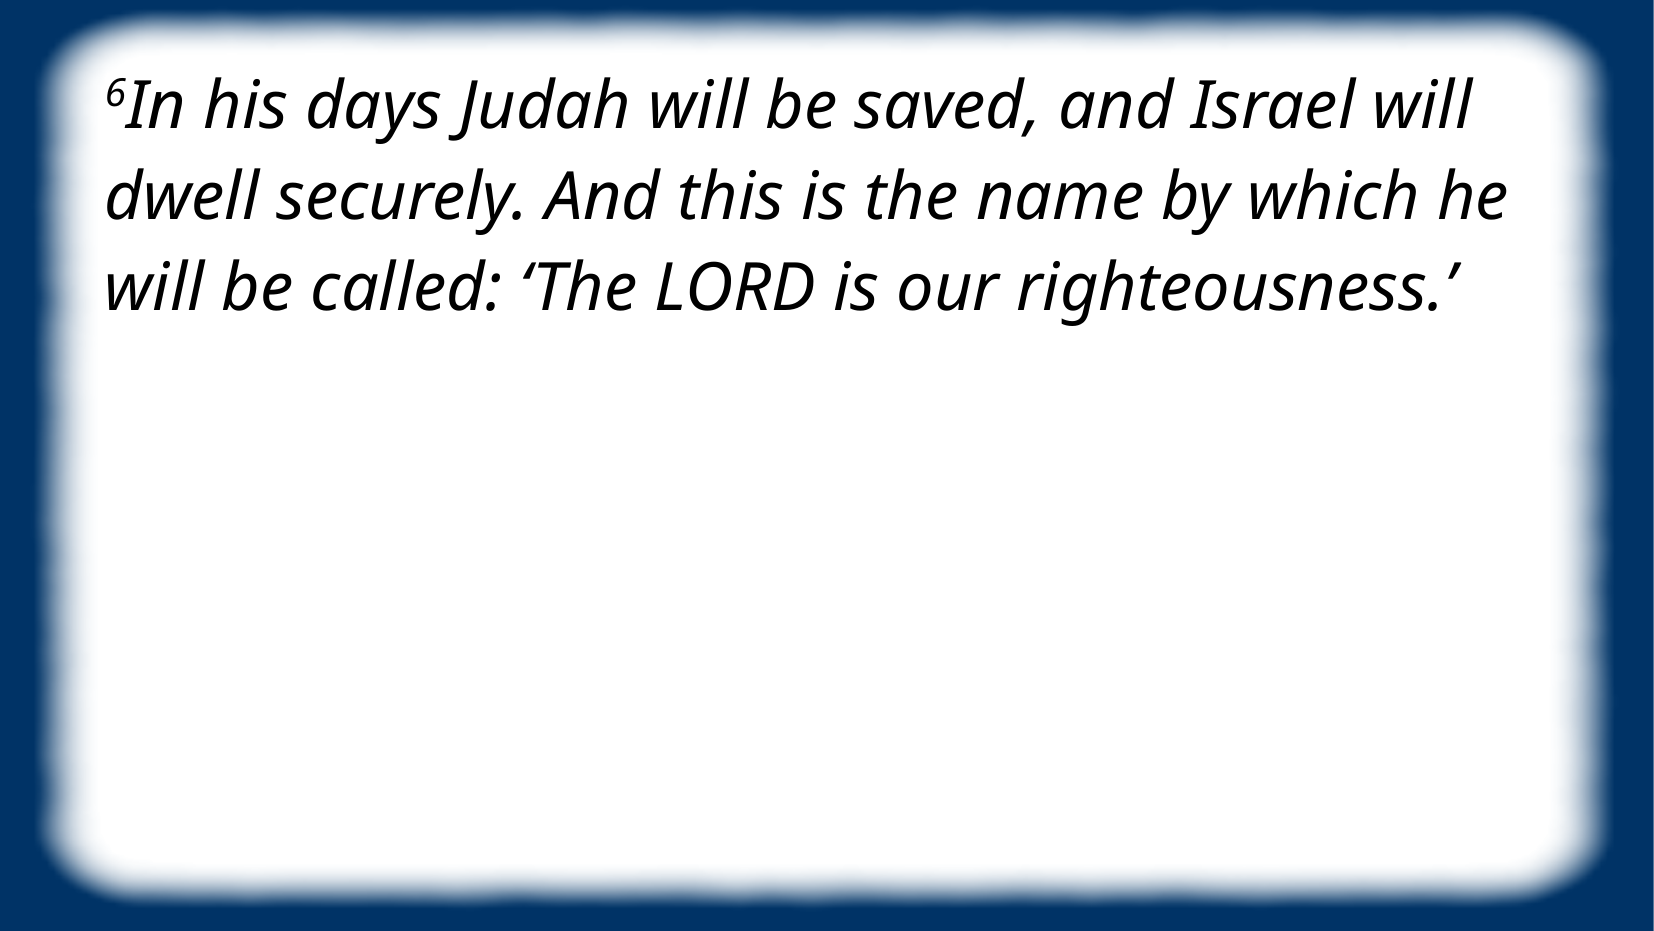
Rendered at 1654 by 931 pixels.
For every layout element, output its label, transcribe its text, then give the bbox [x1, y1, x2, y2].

picture [0, 0, 1654, 931]
text_box 6In his days Judah will be saved, and Israel will dwell securely. And this is the name by which he will be called: ‘The LORD is our righteousness.’ [90, 50, 1591, 346]
